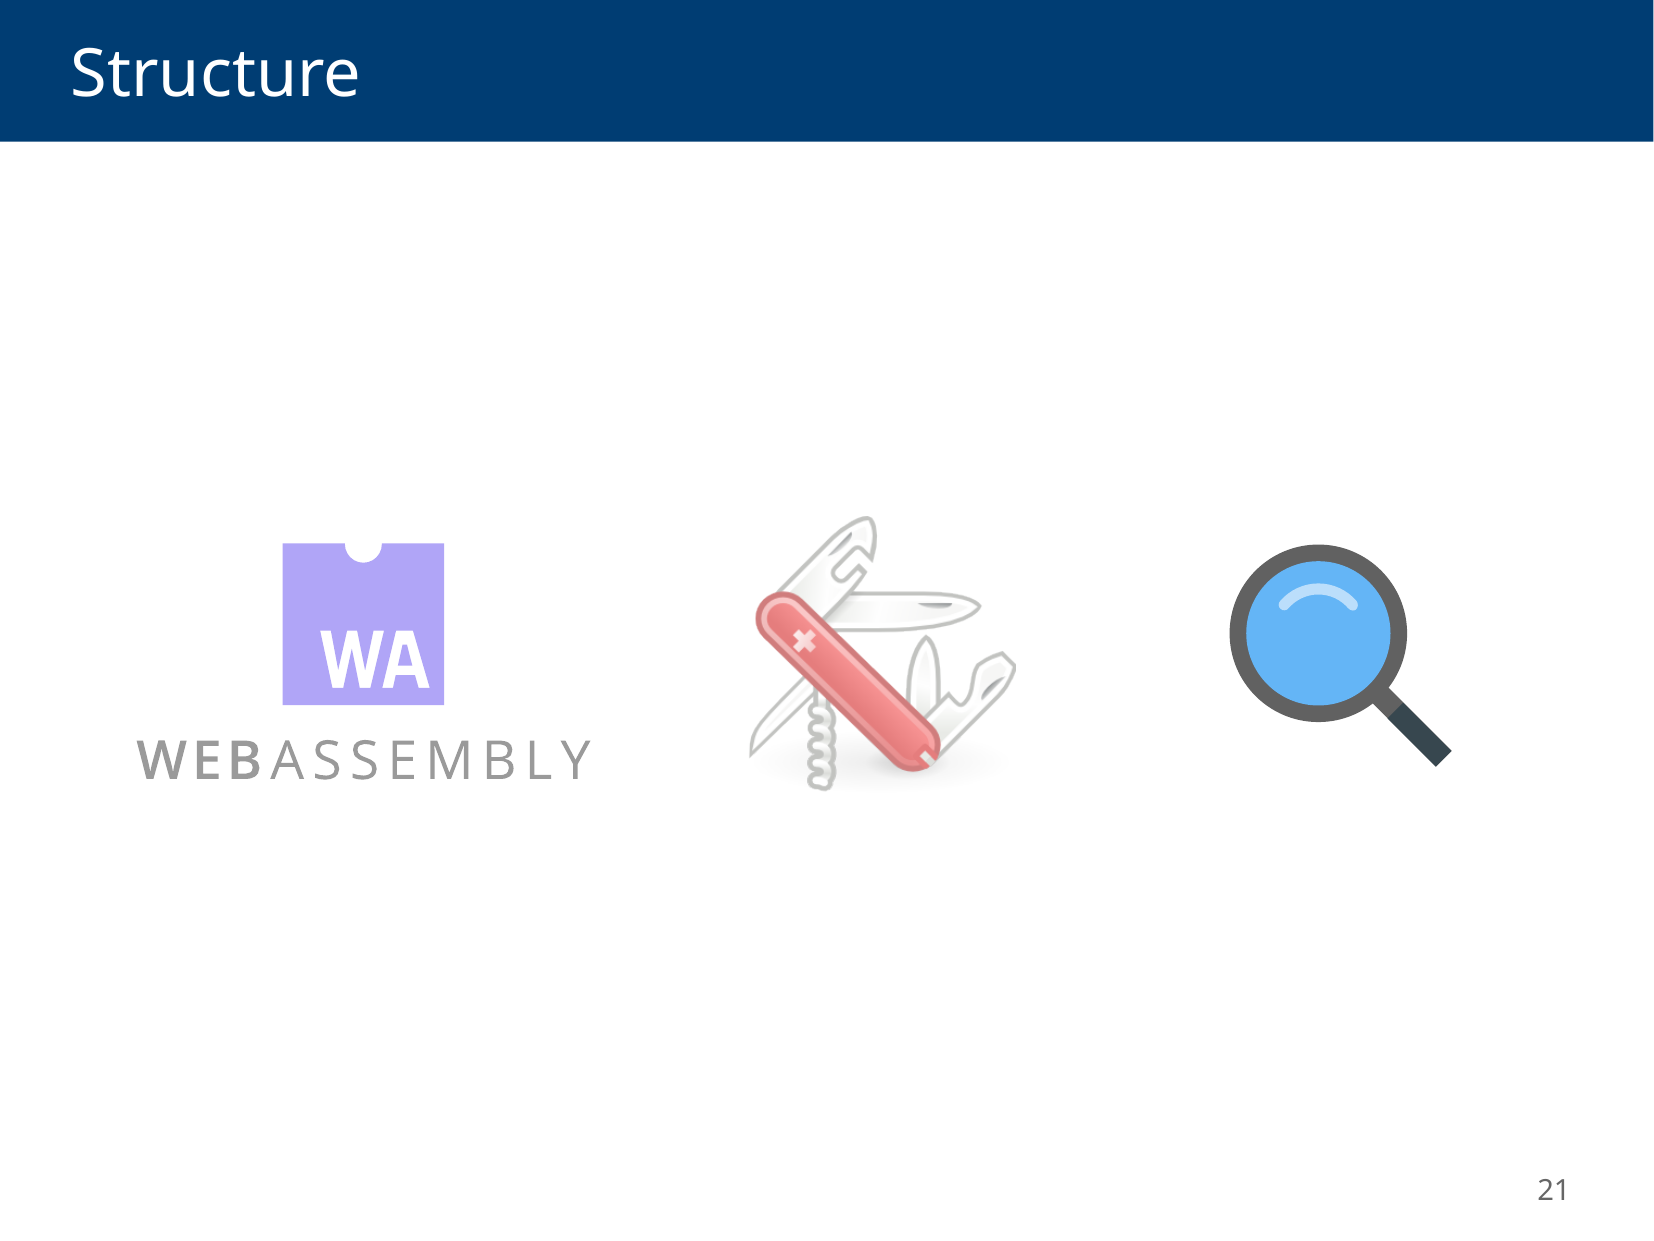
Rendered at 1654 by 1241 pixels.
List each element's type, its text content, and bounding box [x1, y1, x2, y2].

picture [1204, 519, 1477, 792]
title Structure [0, 0, 1654, 142]
picture [738, 516, 1016, 795]
picture [136, 543, 591, 780]
